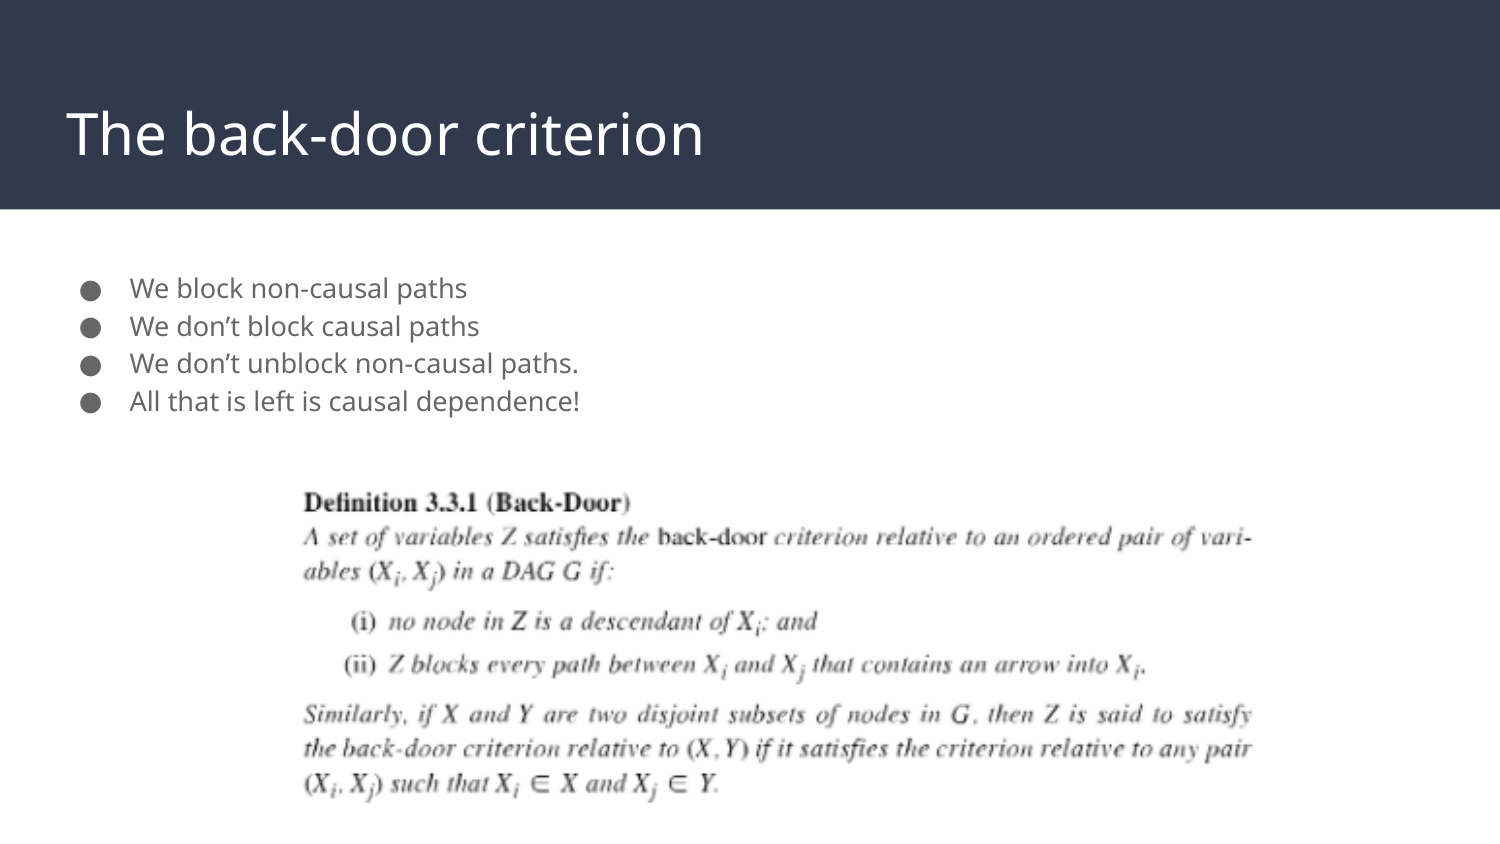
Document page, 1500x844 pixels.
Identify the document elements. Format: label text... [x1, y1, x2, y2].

picture [288, 477, 1267, 807]
title The back-door criterion [51, 82, 1449, 185]
list We block non-causal paths We don’t block causal paths We don’t unblock non-causal paths. All that is left is causal dependence! [39, 252, 696, 757]
